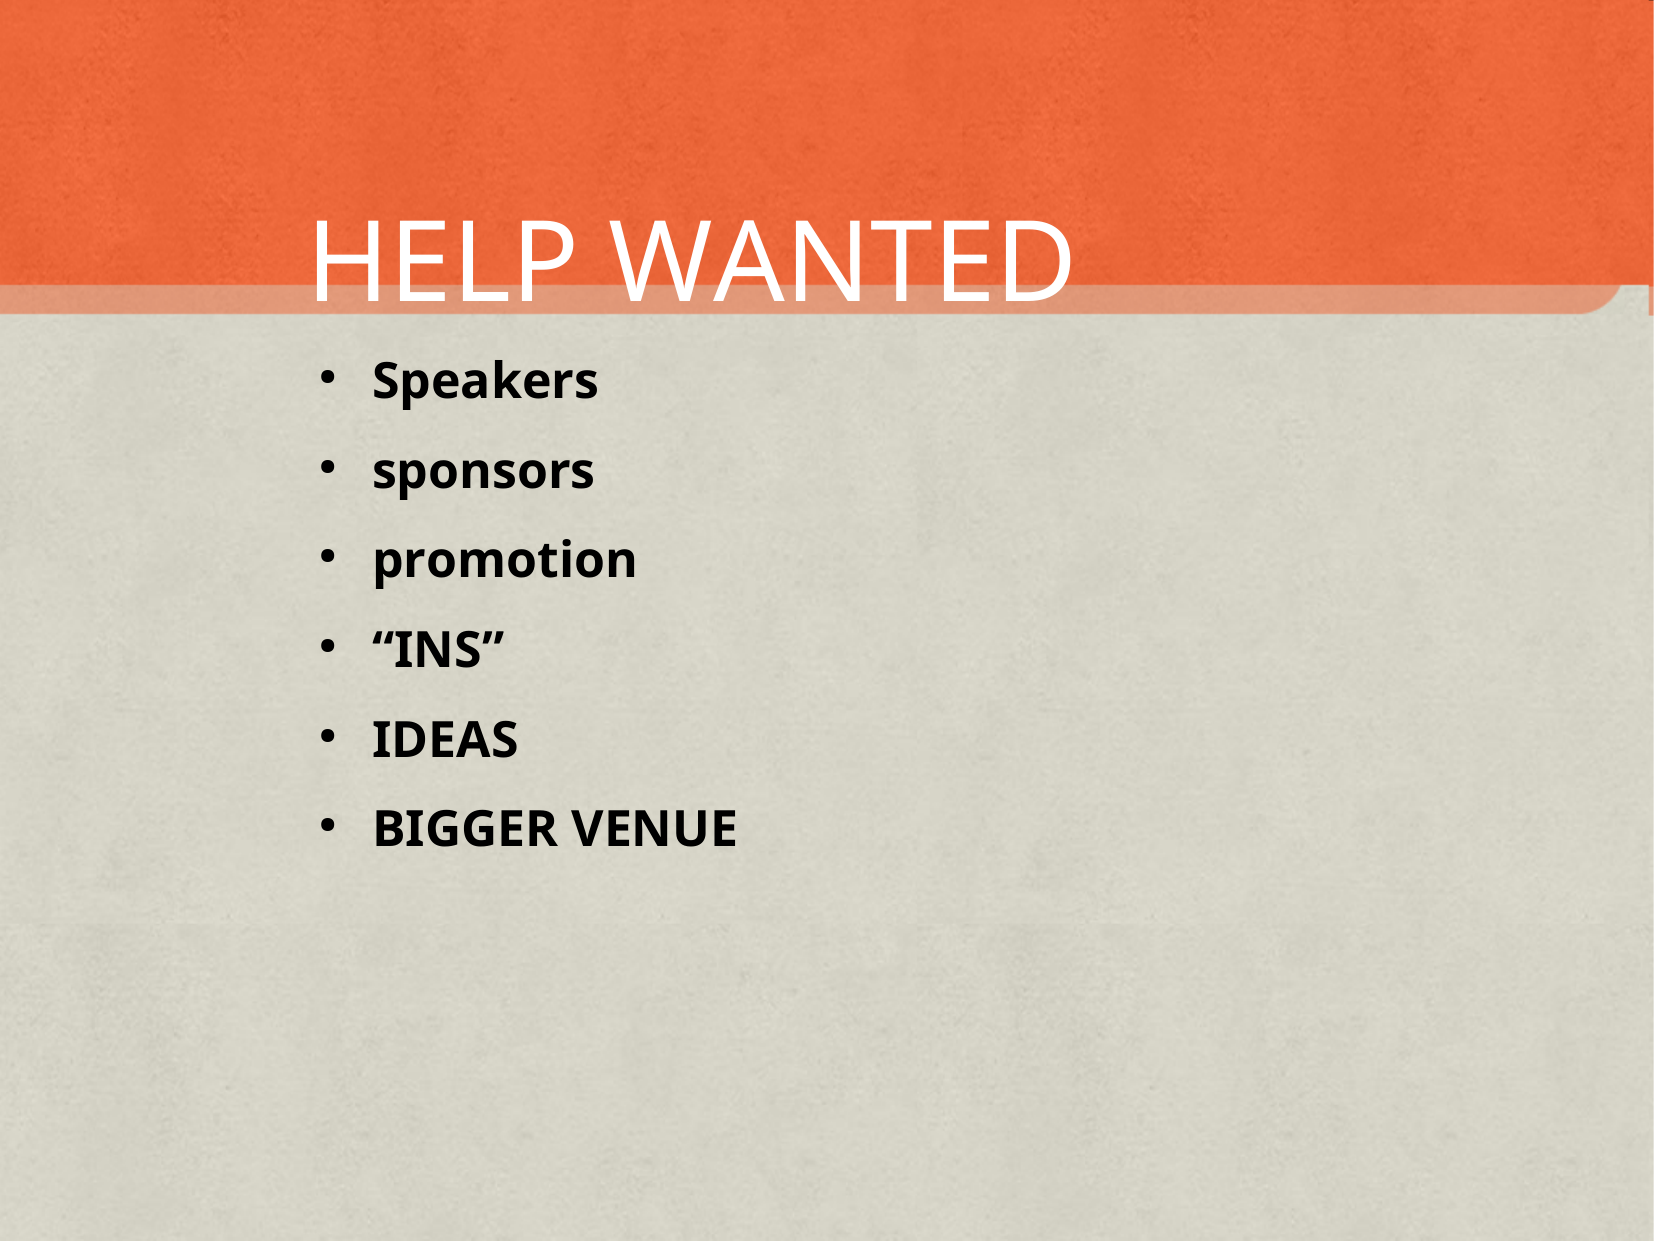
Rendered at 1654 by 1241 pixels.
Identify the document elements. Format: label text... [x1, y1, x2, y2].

list Speakers sponsors promotion “INS” IDEAS BIGGER VENUE [301, 348, 1588, 1068]
picture [0, 0, 1654, 1241]
title HELP WANTED [306, 189, 1654, 317]
